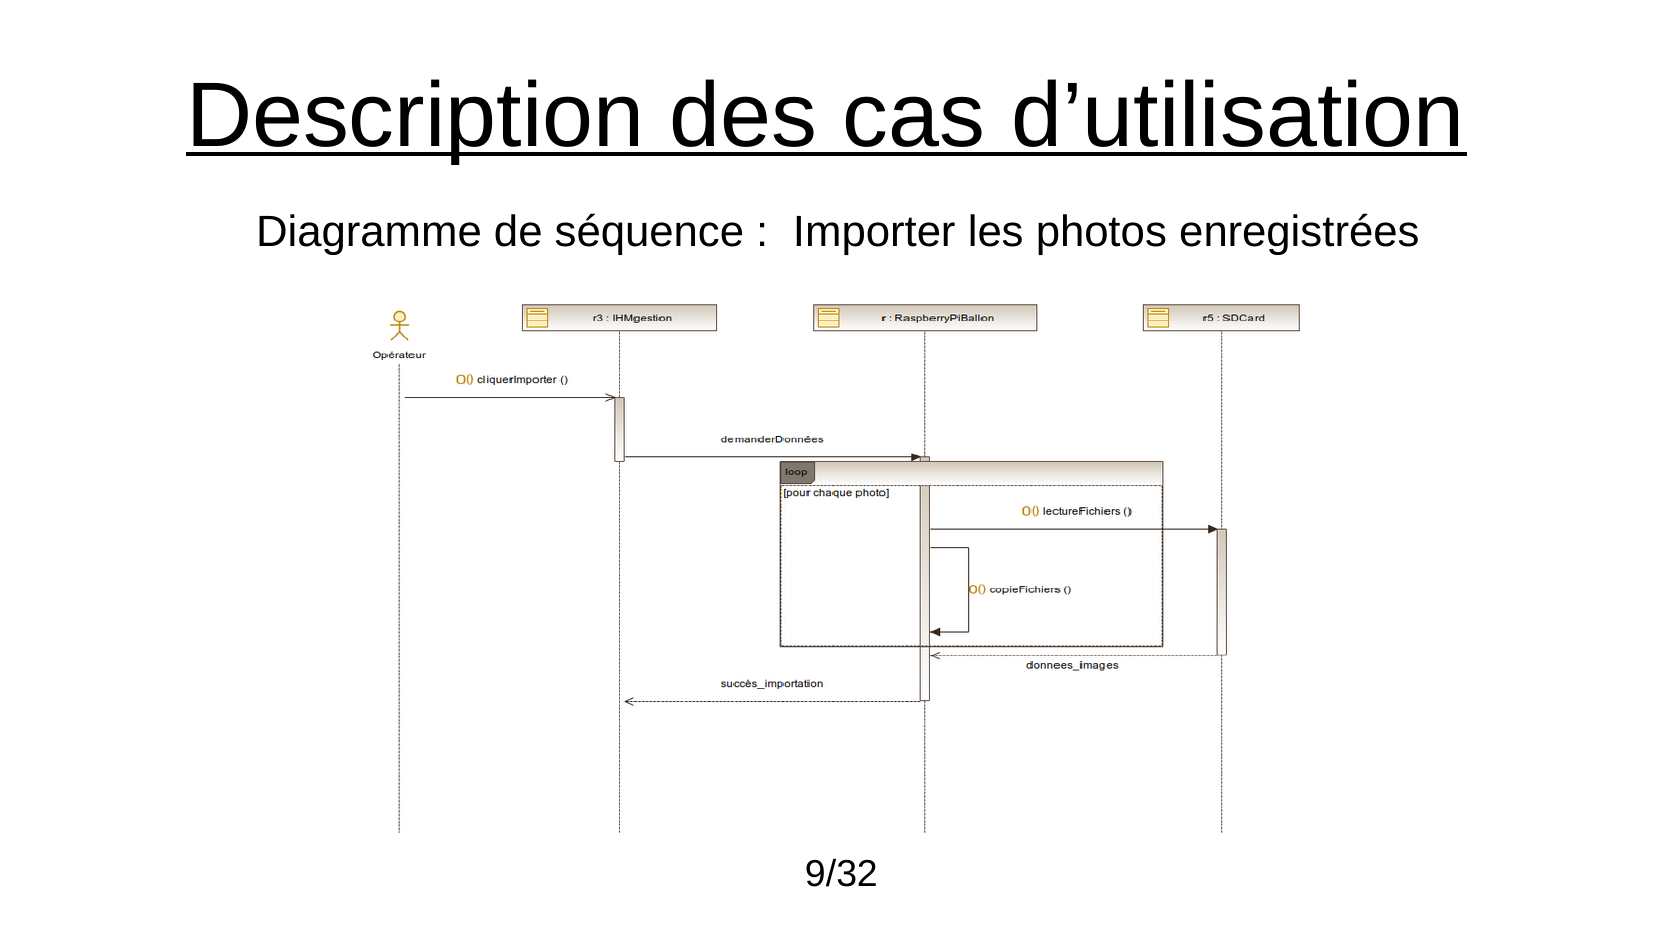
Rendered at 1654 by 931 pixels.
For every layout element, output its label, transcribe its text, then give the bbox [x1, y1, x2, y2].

list Diagramme de séquence : Importer les photos enregistrées [59, 206, 1548, 747]
title Description des cas d’utilisation [82, 37, 1571, 193]
text_box <numéro>/32 [790, 845, 1418, 903]
picture [338, 304, 1329, 857]
